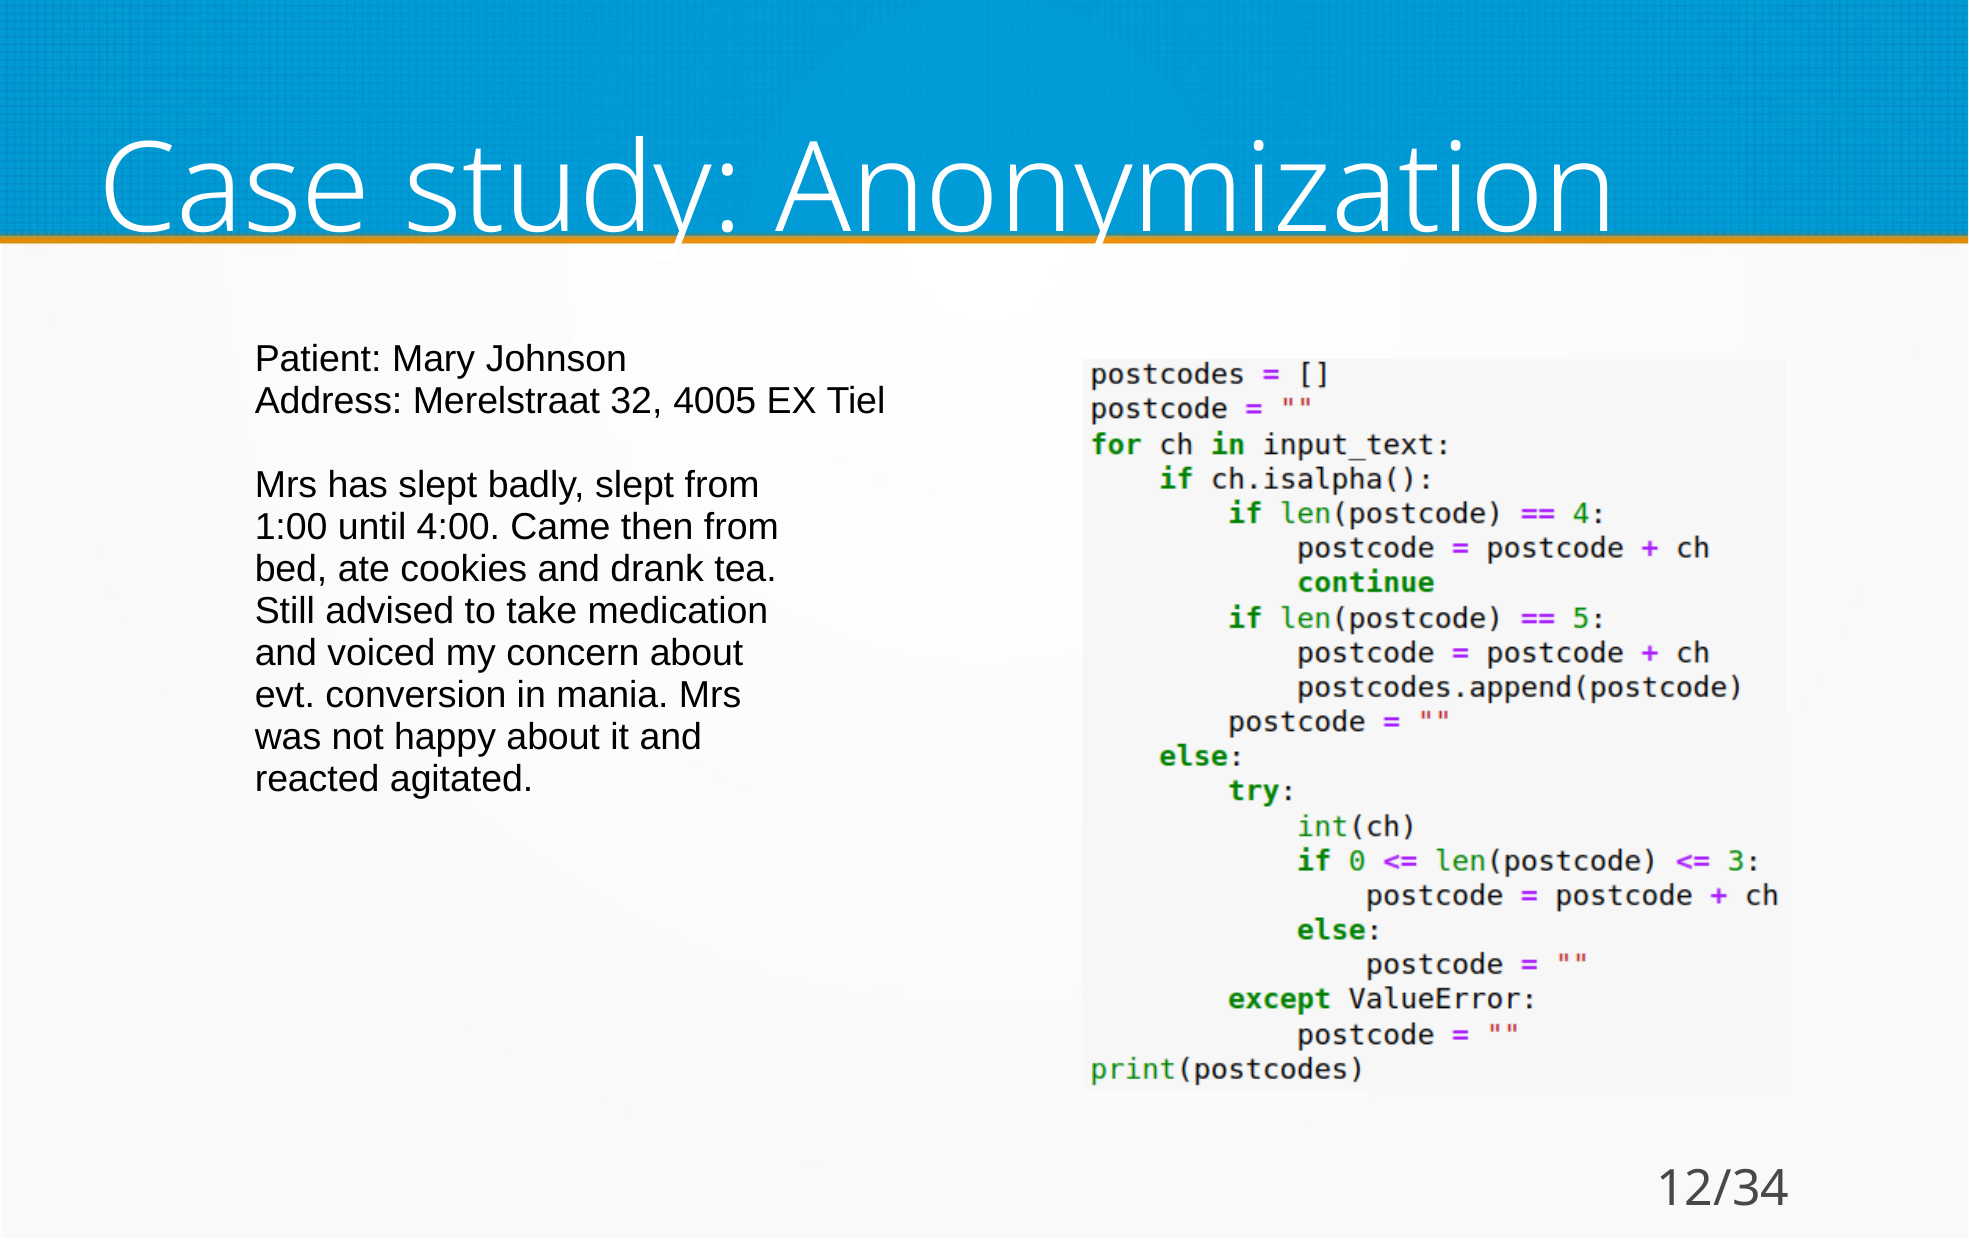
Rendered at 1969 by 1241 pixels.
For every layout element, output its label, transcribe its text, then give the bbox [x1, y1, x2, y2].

picture [0, 233, 1969, 1241]
title Case study: Anonymization [98, 49, 1870, 257]
text_box Patient: Mary Johnson Address: Merelstraat 32, 4005 EX Tiel Mrs has slept badly, slept from 1:00 until 4:00. Came then from bed, ate cookies and drank tea. Still advised to take medication and voiced my concern about evt. conversion in mania. Mrs was not happy about it and reacted agitated. [240, 330, 991, 807]
